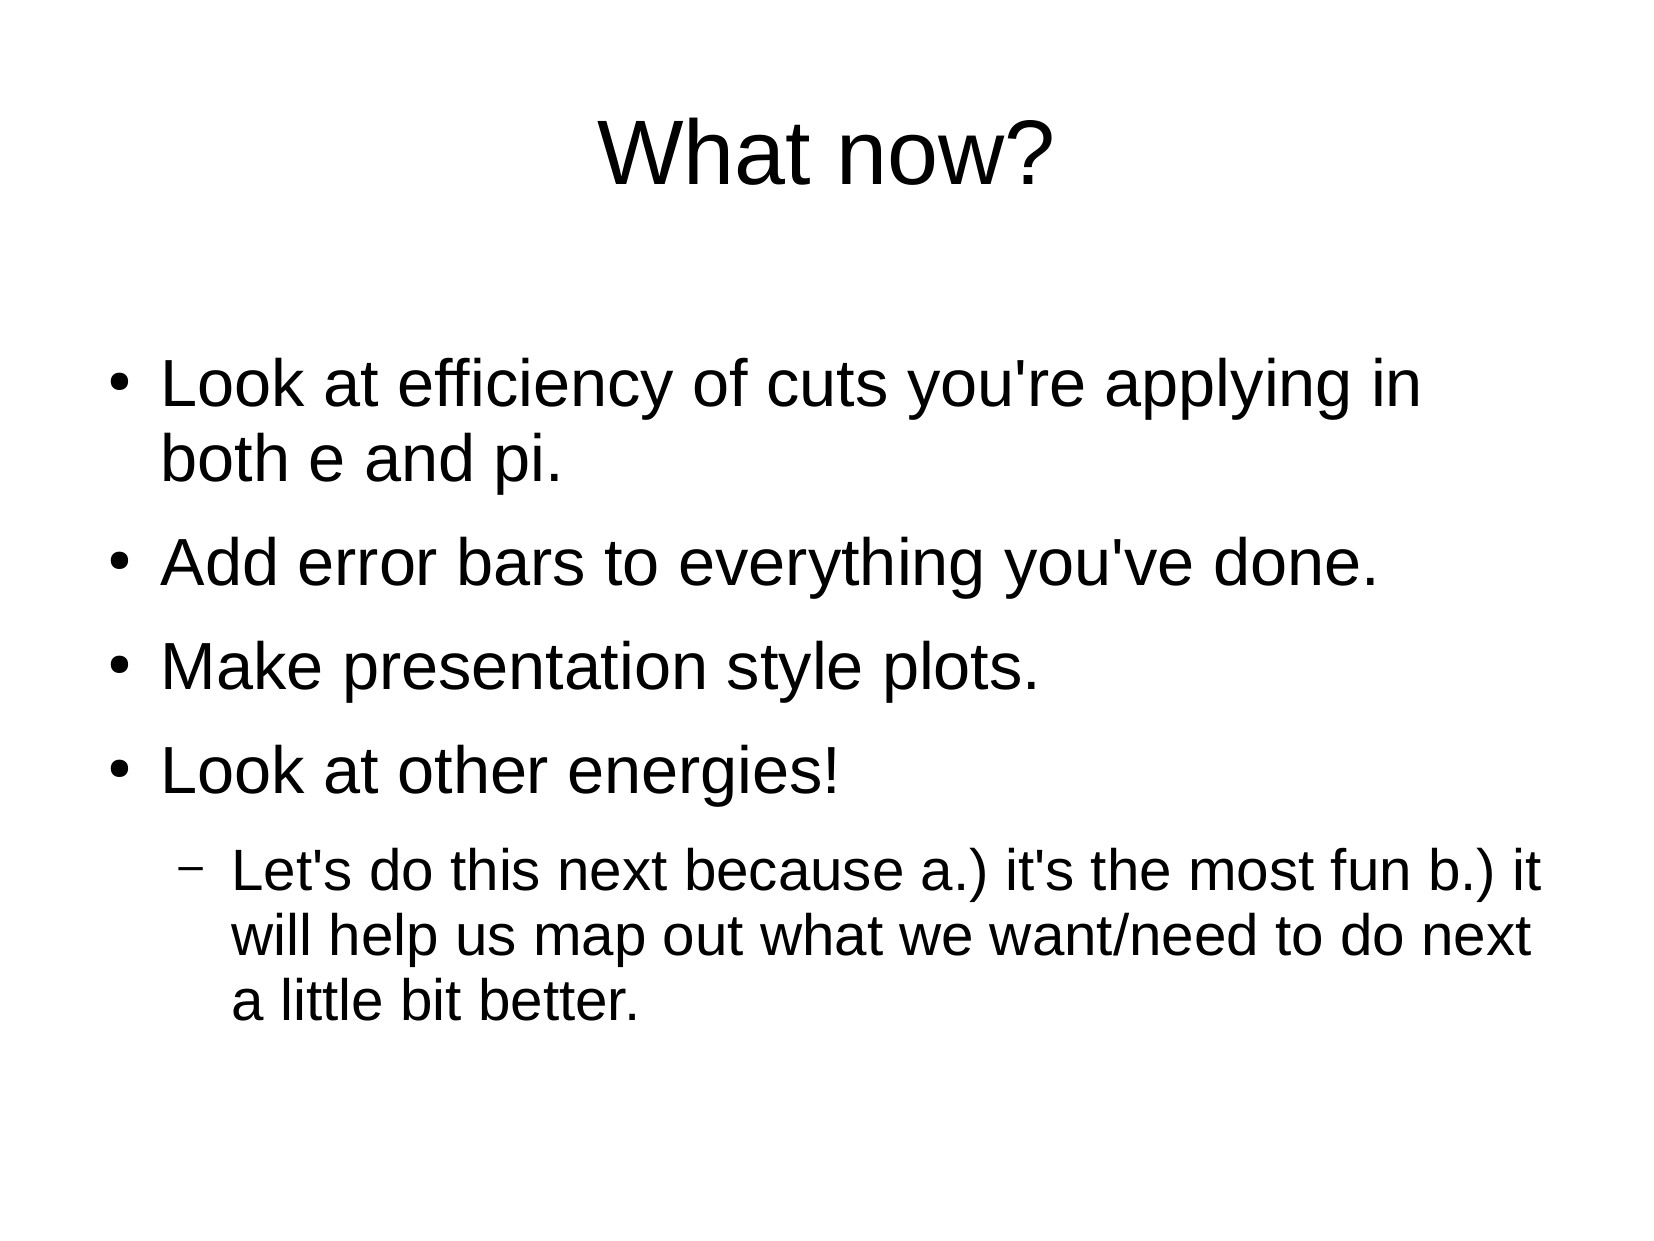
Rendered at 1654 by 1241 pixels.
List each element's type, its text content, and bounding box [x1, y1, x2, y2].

title What now? [82, 49, 1571, 257]
list Look at efficiency of cuts you're applying in both e and pi. Add error bars to everything you've done. Make presentation style plots. Look at other energies! Let's do this next because a.) it's the most fun b.) it will help us map out what we want/need to do next a little bit better. [90, 345, 1546, 1066]
